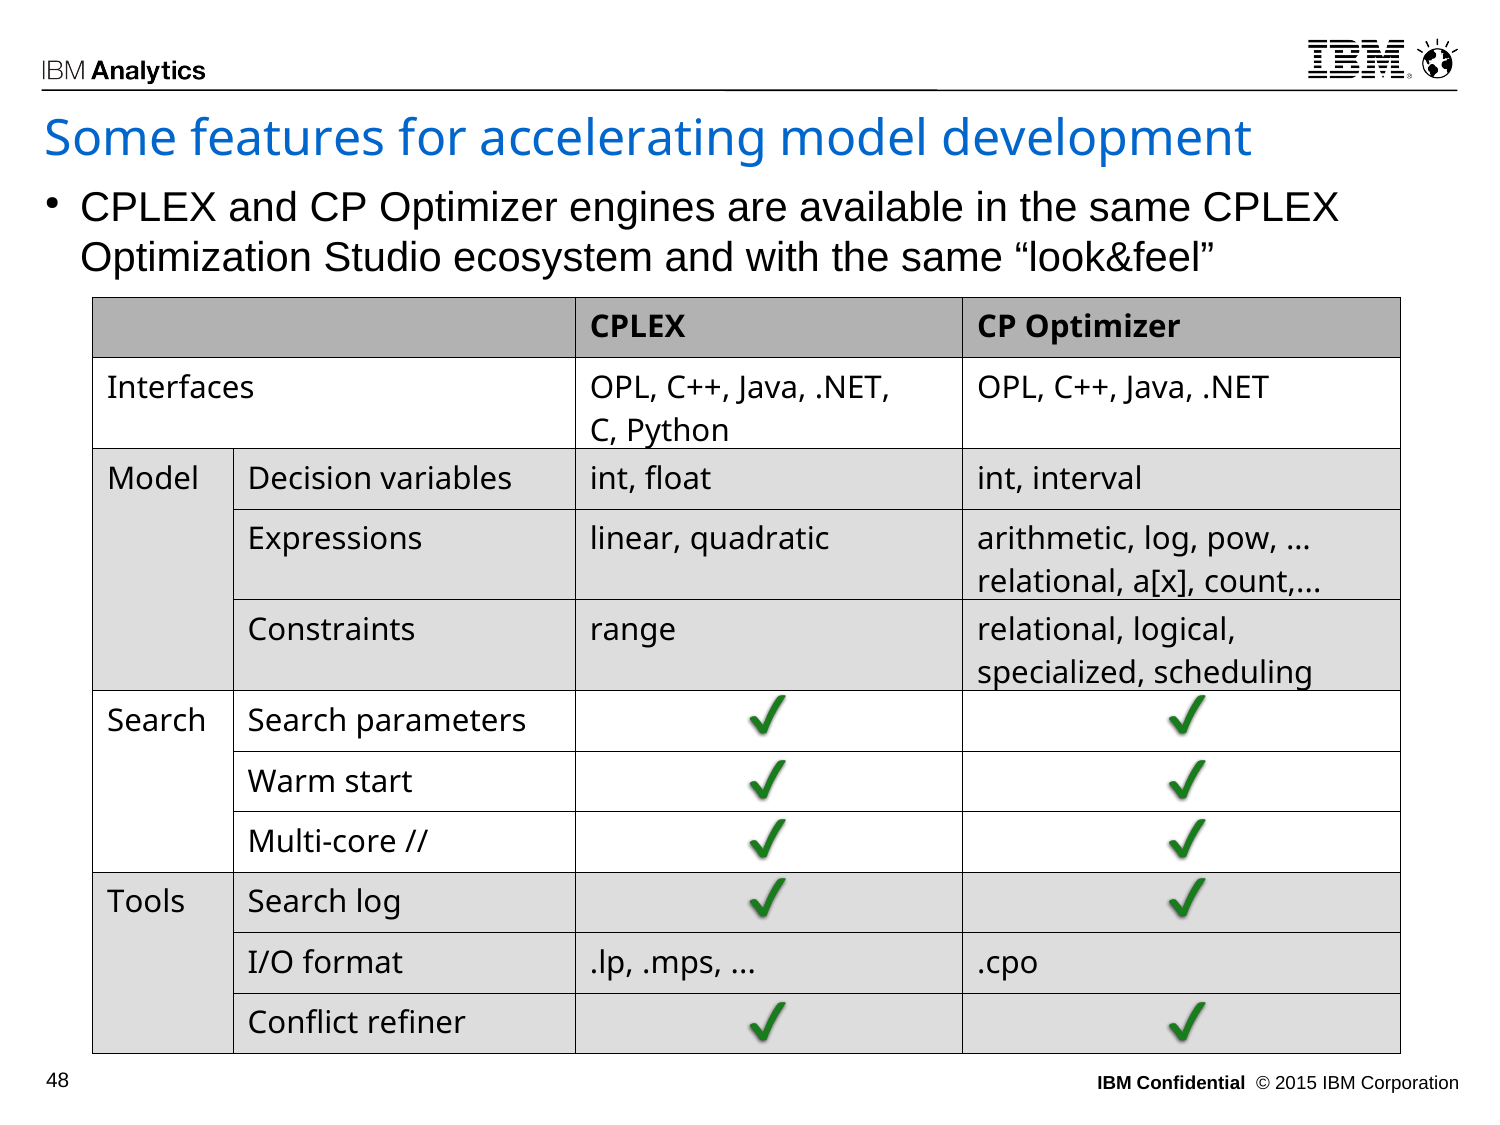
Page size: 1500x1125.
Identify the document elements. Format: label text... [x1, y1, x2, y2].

table_cell [963, 691, 1400, 751]
table_cell [576, 752, 962, 811]
title Some features for accelerating model development [29, 97, 1500, 203]
list CPLEX and CP Optimizer engines are available in the same CPLEX Optimization Studio ecosystem and with the same “look&feel” [29, 171, 1426, 354]
table_header CPLEX [576, 298, 962, 357]
table_cell [794, 812, 962, 872]
table_cell arithmetic, log, pow, … relational, a[x], count,... [963, 510, 1400, 599]
table_cell int, interval [963, 449, 1400, 509]
table_cell Interfaces [93, 358, 575, 448]
table_header CP Optimizer [963, 298, 1400, 357]
table_cell [576, 812, 734, 872]
table_cell [963, 812, 1153, 872]
table_cell [963, 752, 1400, 811]
table_cell Model [93, 449, 233, 690]
table_cell OPL, C++, Java, .NET, C, Python [576, 358, 962, 448]
table_cell linear, quadratic [576, 510, 962, 599]
table_cell Expressions [234, 510, 575, 599]
table_cell I/O format [234, 933, 575, 993]
table_cell [963, 873, 1153, 932]
table_cell Conflict refiner [234, 994, 575, 1053]
table_cell .lp, .mps, ... [576, 933, 962, 993]
table_cell [963, 994, 1400, 1053]
table_cell Constraints [234, 600, 575, 690]
table_cell relational, logical, specialized, scheduling [963, 600, 1400, 690]
table_cell range [576, 600, 962, 690]
table_cell [1214, 873, 1400, 932]
picture [734, 758, 794, 936]
table_cell [1214, 812, 1400, 872]
table_cell OPL, C++, Java, .NET [963, 358, 1400, 448]
table_cell Multi-core // [234, 812, 575, 872]
picture [24, 42, 224, 99]
table_cell Tools [93, 873, 233, 1053]
table_cell Decision variables [234, 449, 575, 509]
picture [1153, 1000, 1214, 1060]
picture [734, 1000, 794, 1060]
table_cell [794, 873, 962, 932]
table_cell [576, 873, 734, 932]
table_cell int, float [576, 449, 962, 509]
table_cell Search log [234, 873, 575, 932]
table_cell [576, 994, 962, 1053]
table_cell Search parameters [234, 691, 575, 751]
picture [1153, 693, 1214, 753]
picture [1294, 24, 1469, 91]
table_header [93, 298, 575, 357]
picture [734, 693, 794, 753]
table_cell .cpo [963, 933, 1400, 993]
picture [1153, 758, 1214, 936]
table_cell Warm start [234, 752, 575, 811]
table_cell Search [93, 691, 233, 872]
table_cell [576, 691, 962, 751]
